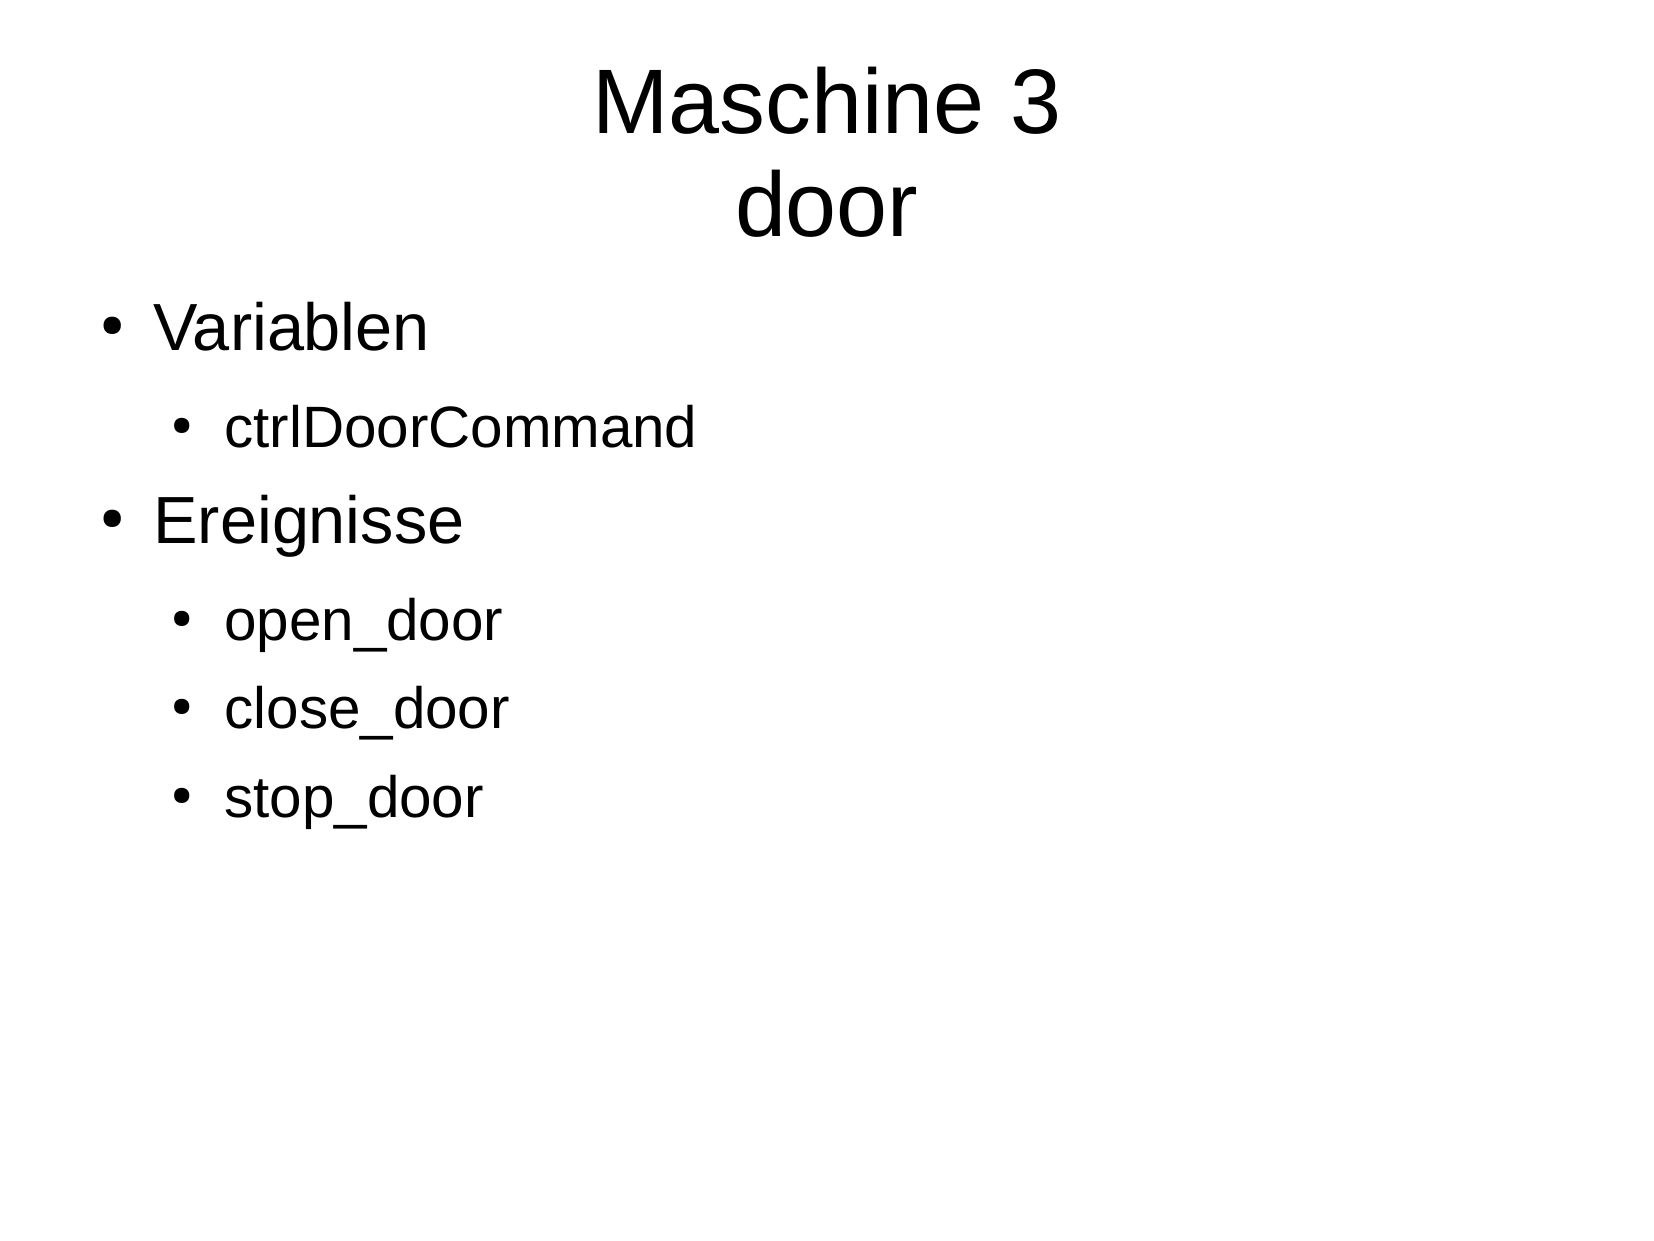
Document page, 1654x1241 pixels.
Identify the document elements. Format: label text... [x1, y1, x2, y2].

list Variablen ctrlDoorCommand Ereignisse open_door close_door stop_door [82, 290, 1571, 1109]
title Maschine 3 door [82, 50, 1571, 256]
